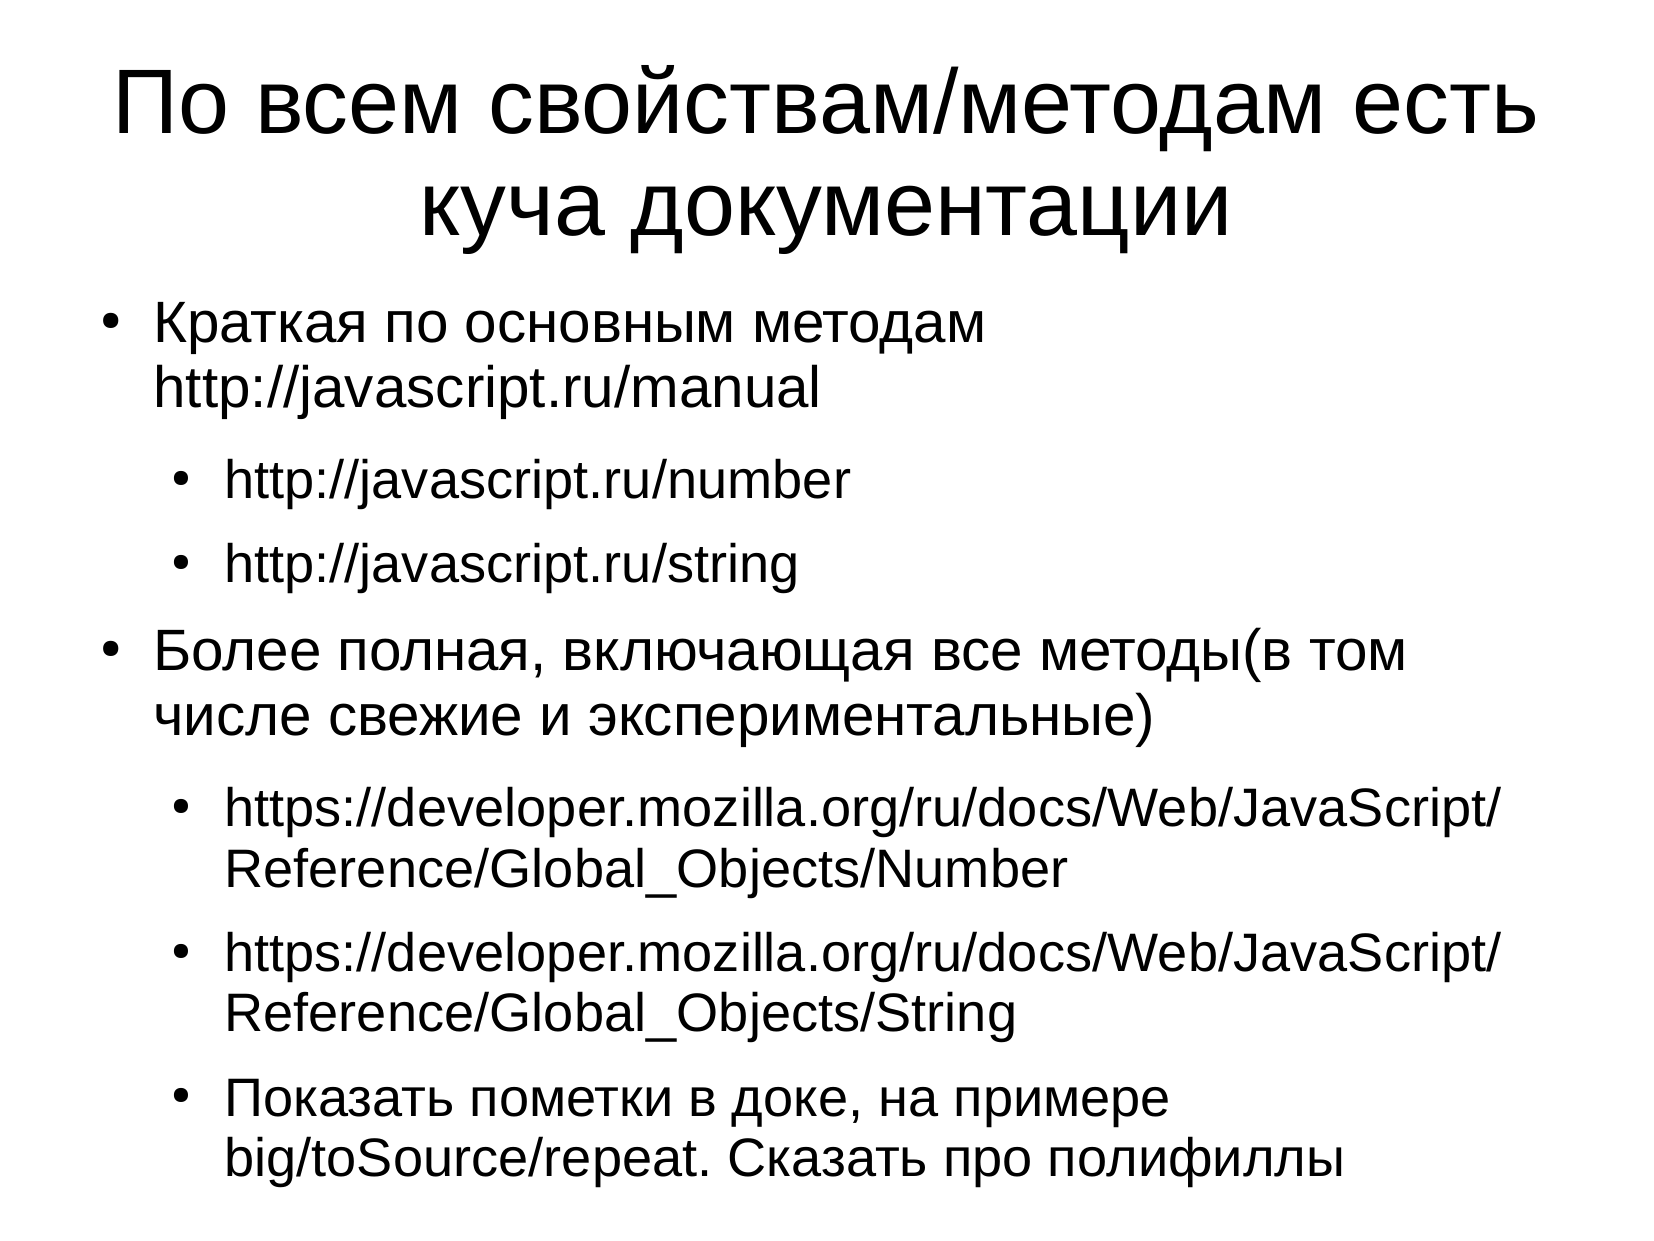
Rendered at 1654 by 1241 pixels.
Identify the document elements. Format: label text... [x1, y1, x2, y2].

title По всем свойствам/методам есть куча документации [82, 49, 1571, 257]
list Краткая по основным методам http://javascript.ru/manual http://javascript.ru/number http://javascript.ru/string Более полная, включающая все методы(в том числе свежие и экспериментальные) https://developer.mozilla.org/ru/docs/Web/JavaScript/Reference/Global_Objects/Number https://developer.mozilla.org/ru/docs/Web/JavaScript/Reference/Global_Objects/String Показать пометки в доке, на примере big/toSource/repeat. Сказать про полифиллы [82, 290, 1571, 1188]
